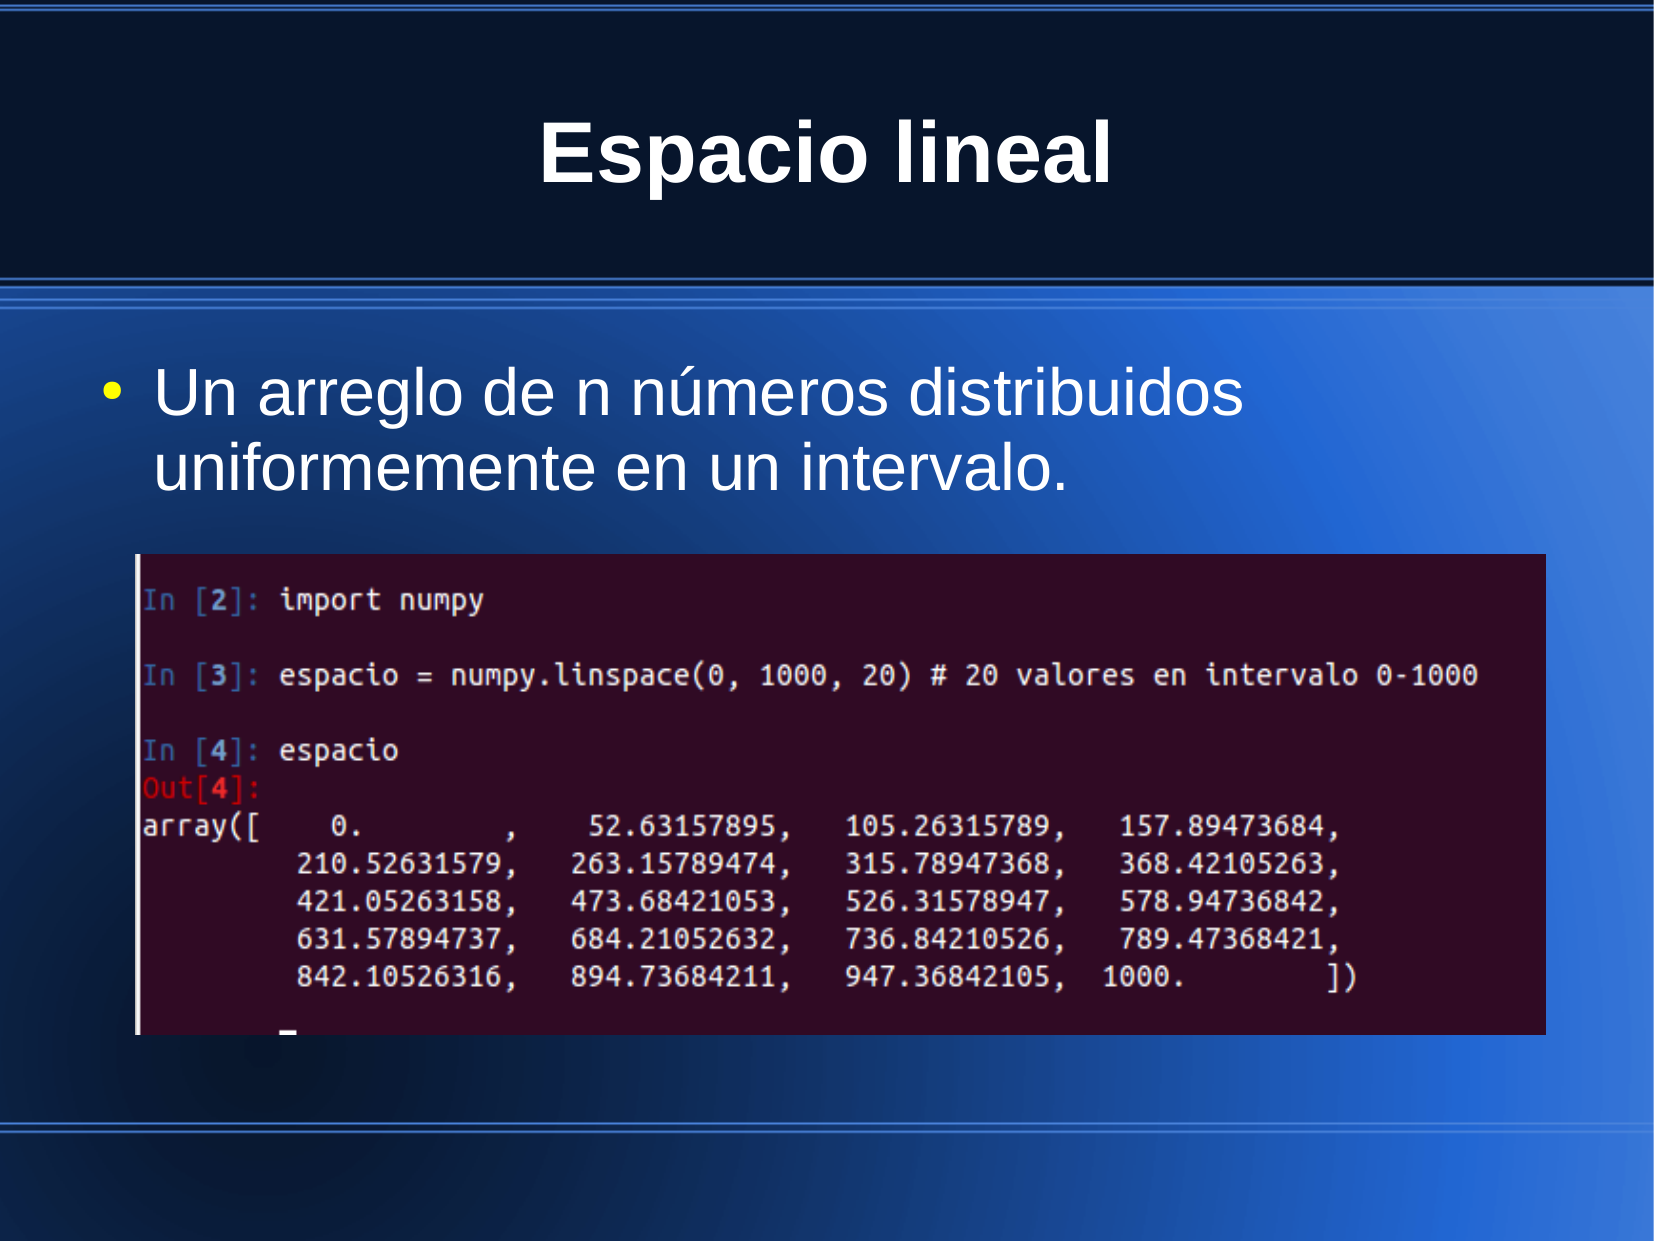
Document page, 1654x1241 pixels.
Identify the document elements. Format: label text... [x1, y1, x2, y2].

title Espacio lineal [82, 49, 1571, 257]
picture [0, 0, 1654, 1241]
list Un arreglo de n números distribuidos uniformemente en un intervalo. [82, 355, 1571, 1075]
